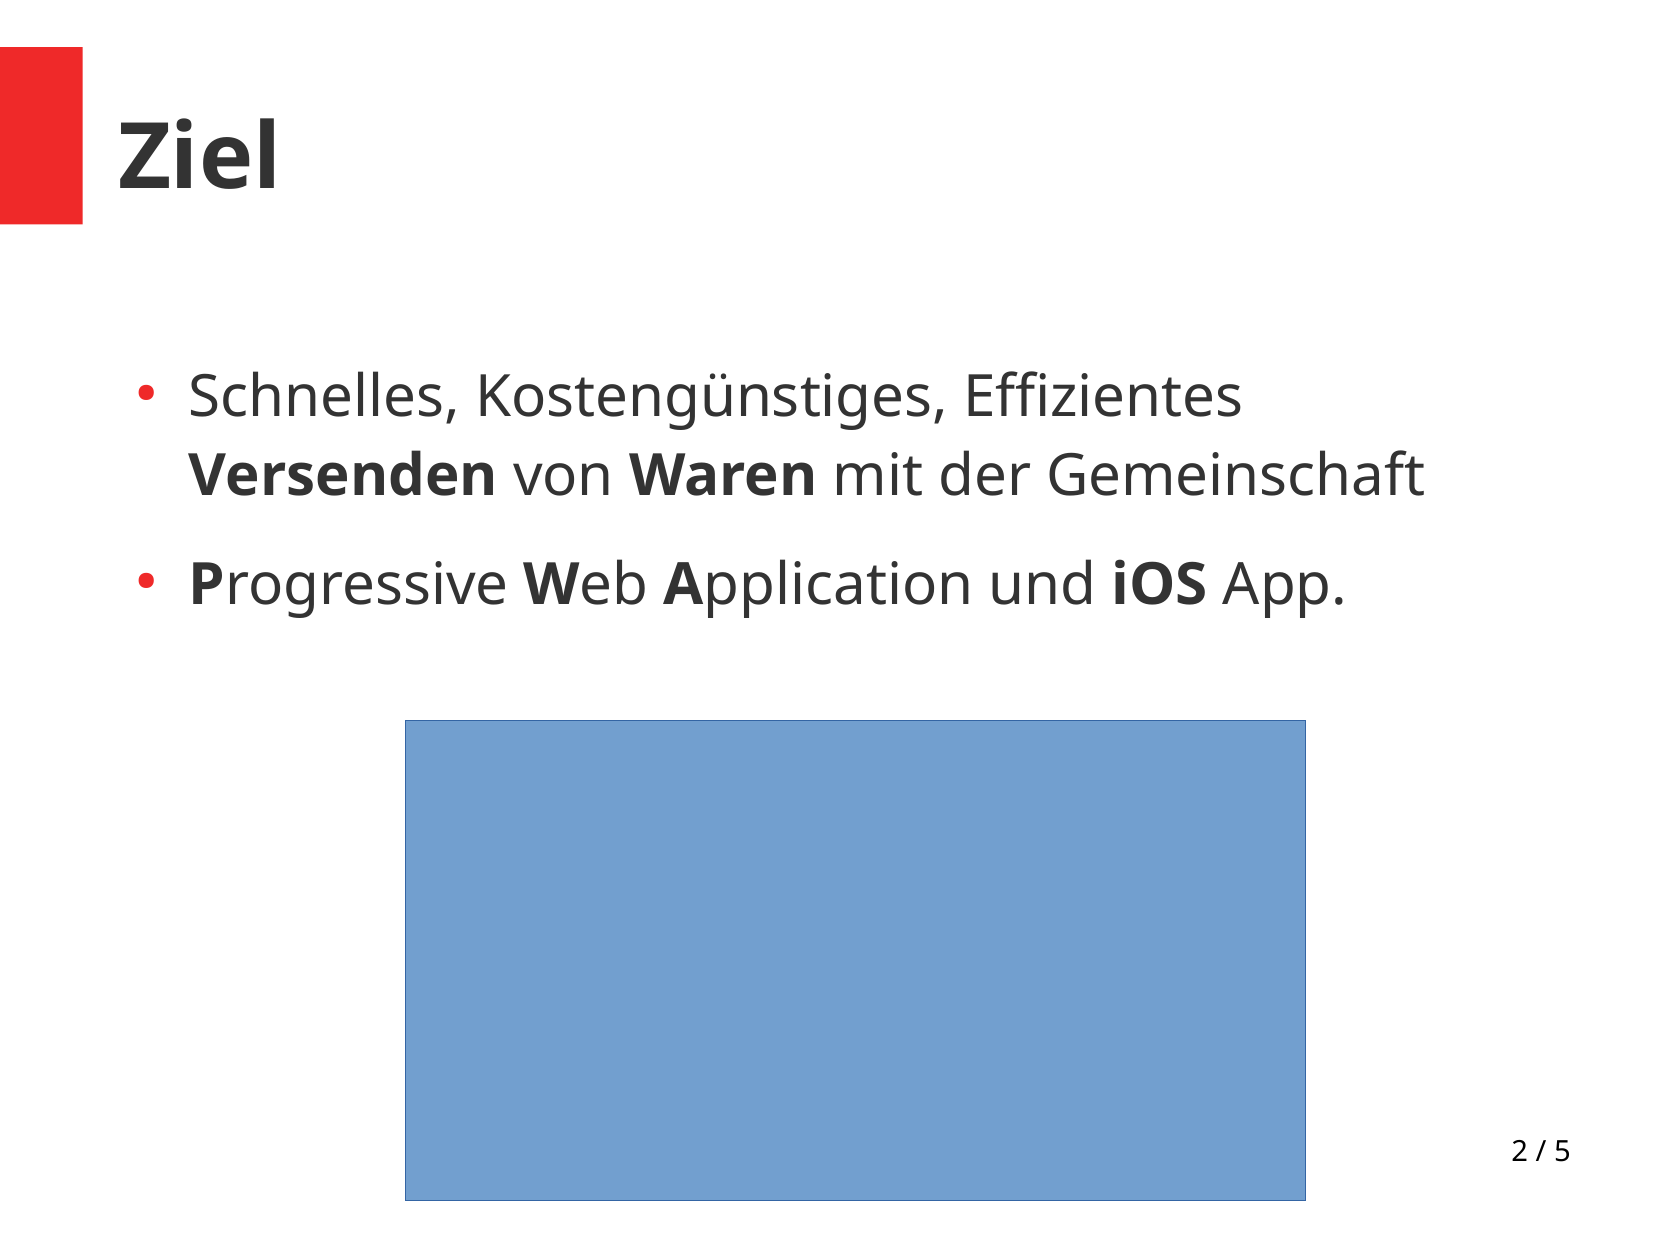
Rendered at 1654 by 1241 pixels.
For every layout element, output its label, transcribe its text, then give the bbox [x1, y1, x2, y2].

text_box [405, 720, 1306, 1201]
list Schnelles, Kostengünstiges, Effizientes Versenden von Waren mit der Gemeinschaft Progressive Web Application und iOS App. [118, 354, 1536, 1074]
title Ziel [118, 49, 1571, 257]
